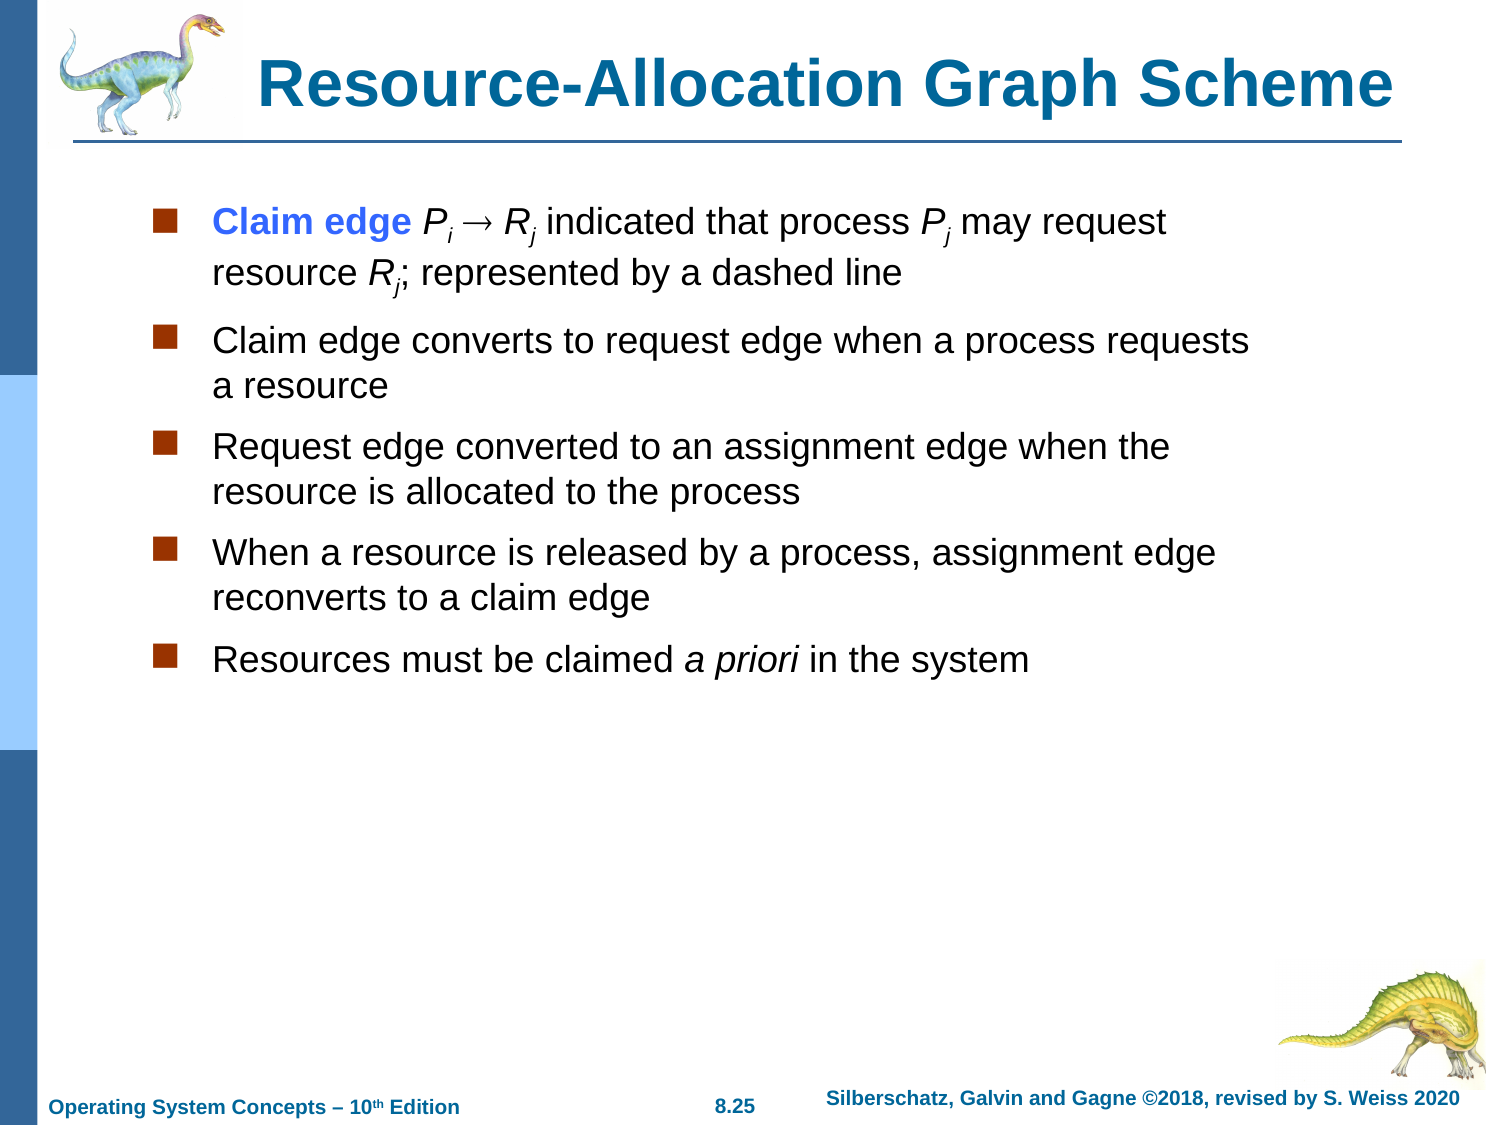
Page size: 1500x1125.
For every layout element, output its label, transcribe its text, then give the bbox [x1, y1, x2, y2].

list Claim edge Pi  Rj indicated that process Pj may request resource Rj; represented by a dashed line Claim edge converts to request edge when a process requests a resource Request edge converted to an assignment edge when the resource is allocated to the process When a resource is released by a process, assignment edge reconverts to a claim edge Resources must be claimed a priori in the system [140, 189, 1288, 925]
picture [46, 0, 243, 149]
picture [1275, 959, 1486, 1095]
title Resource-Allocation Graph Scheme [184, 32, 1469, 128]
